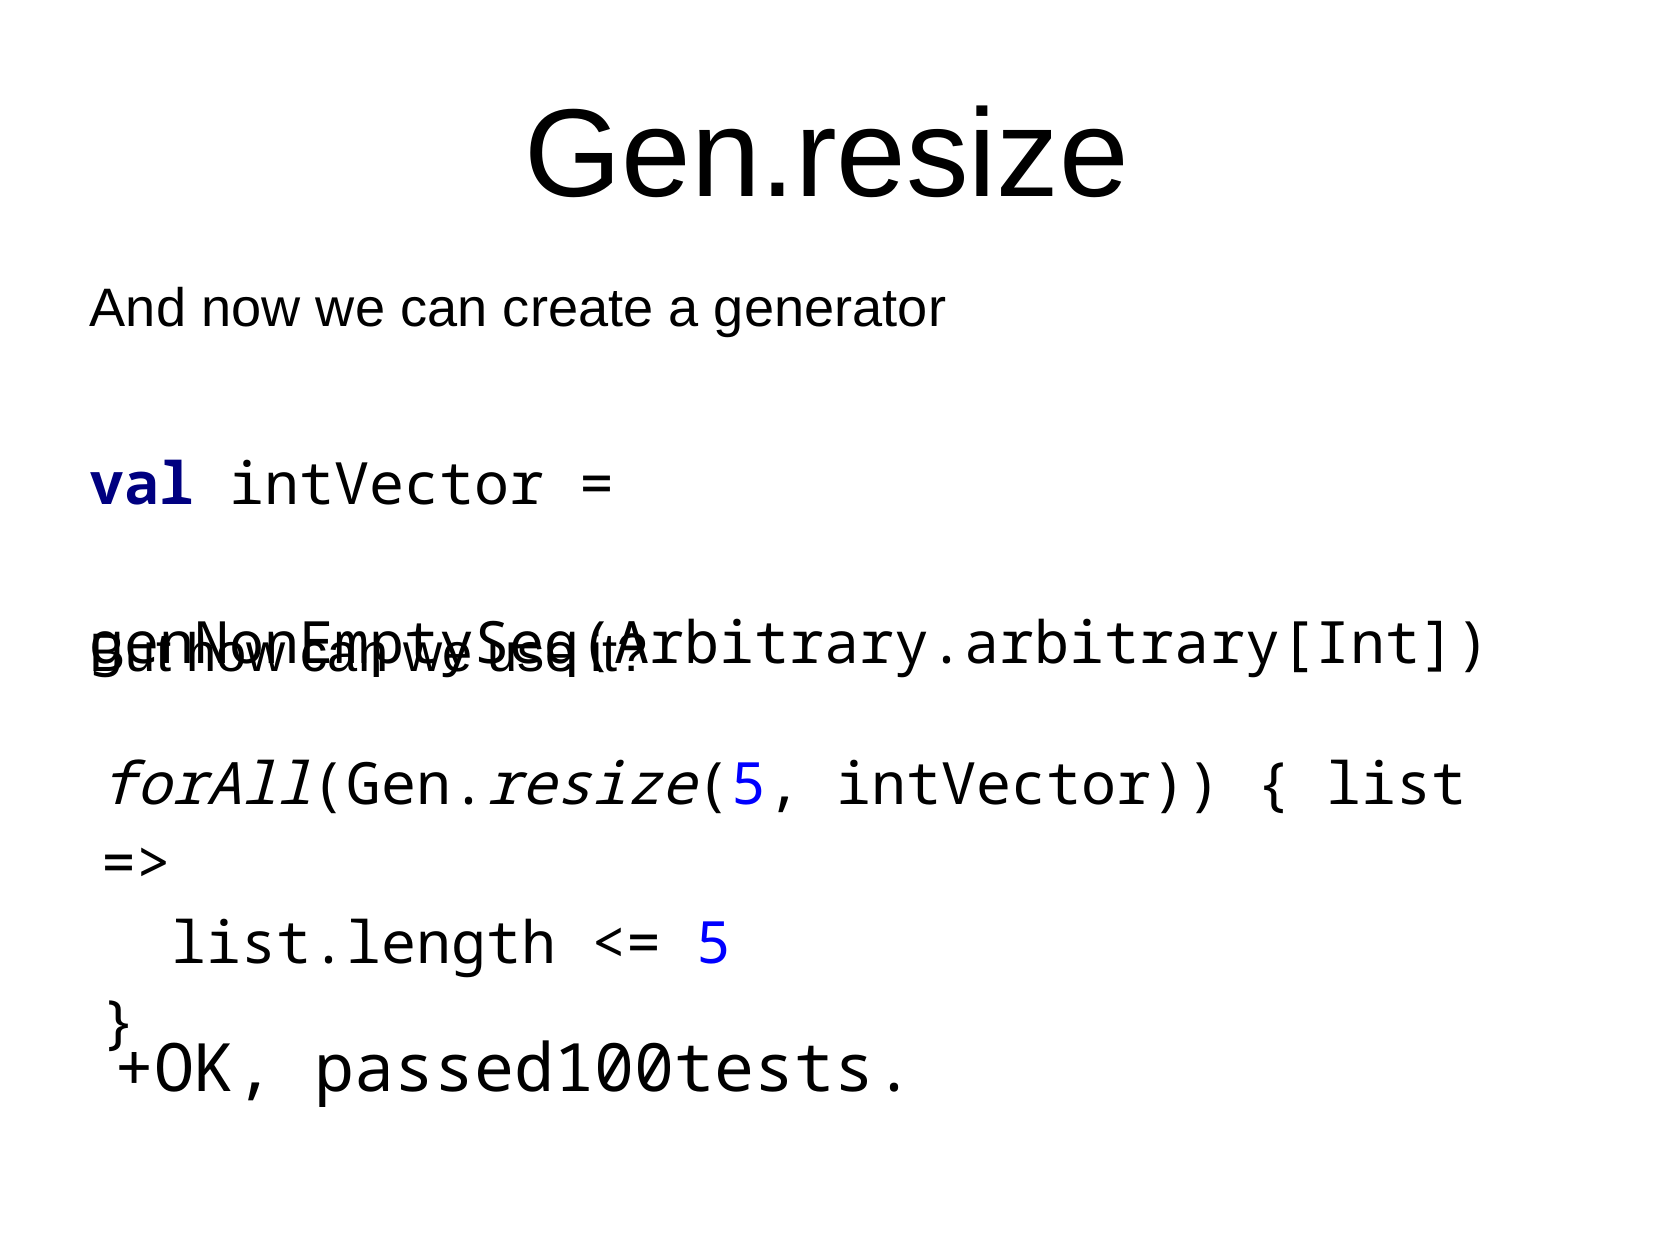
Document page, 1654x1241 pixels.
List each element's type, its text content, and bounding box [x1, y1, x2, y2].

text_box And now we can create a generator [75, 270, 1561, 391]
text_box val intVector = genNonEmptySeq(Arbitrary.arbitrary[Int]) [75, 435, 1531, 586]
text_box +OK, passed100tests. [60, 1012, 1363, 1141]
text_box But how can we use it? [75, 615, 1561, 736]
text_box forAll(Gen.resize(5, intVector)) { list => list.length <= 5 } [86, 735, 1546, 976]
title Gen.resize [82, 49, 1571, 257]
